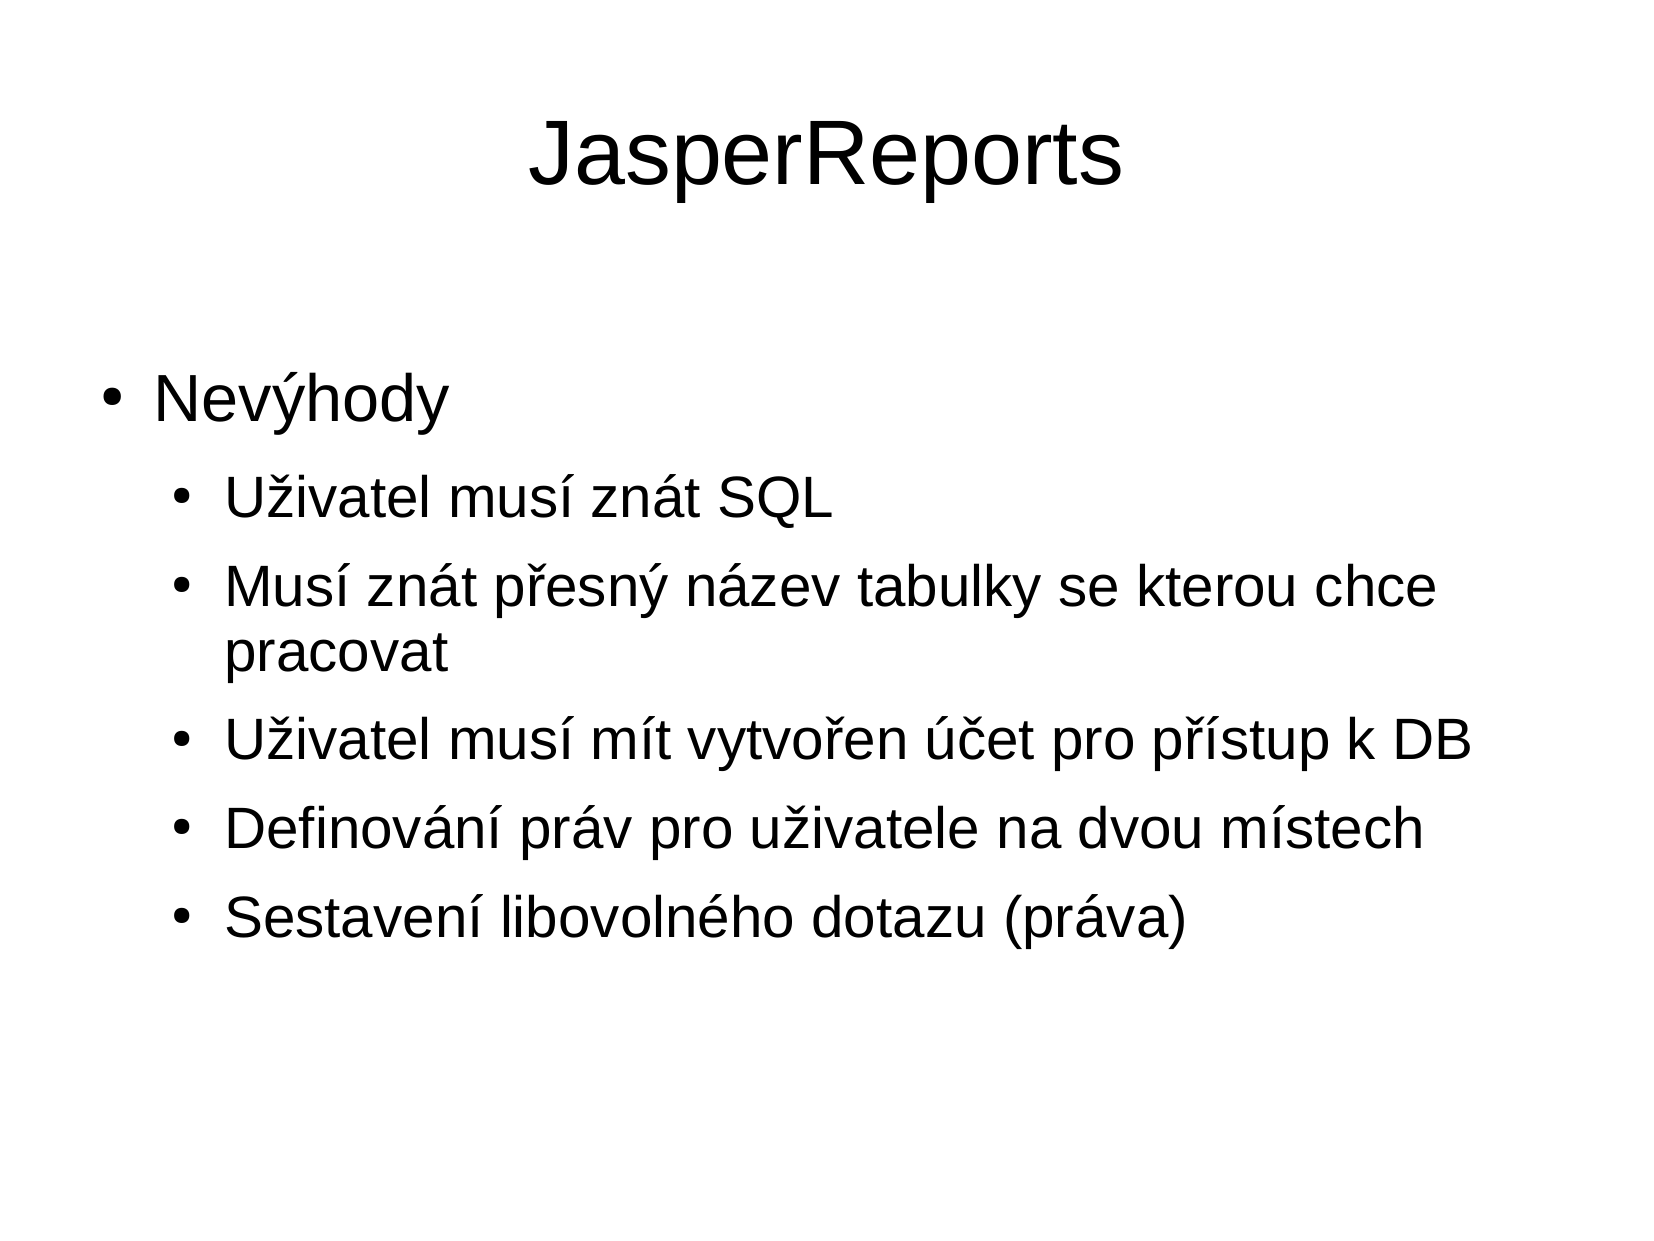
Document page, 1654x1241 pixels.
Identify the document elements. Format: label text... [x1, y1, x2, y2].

title JasperReports [82, 49, 1571, 257]
list Nevýhody Uživatel musí znát SQL Musí znát přesný název tabulky se kterou chce pracovat Uživatel musí mít vytvořen účet pro přístup k DB Definování práv pro uživatele na dvou místech Sestavení libovolného dotazu (práva) [82, 290, 1571, 1109]
